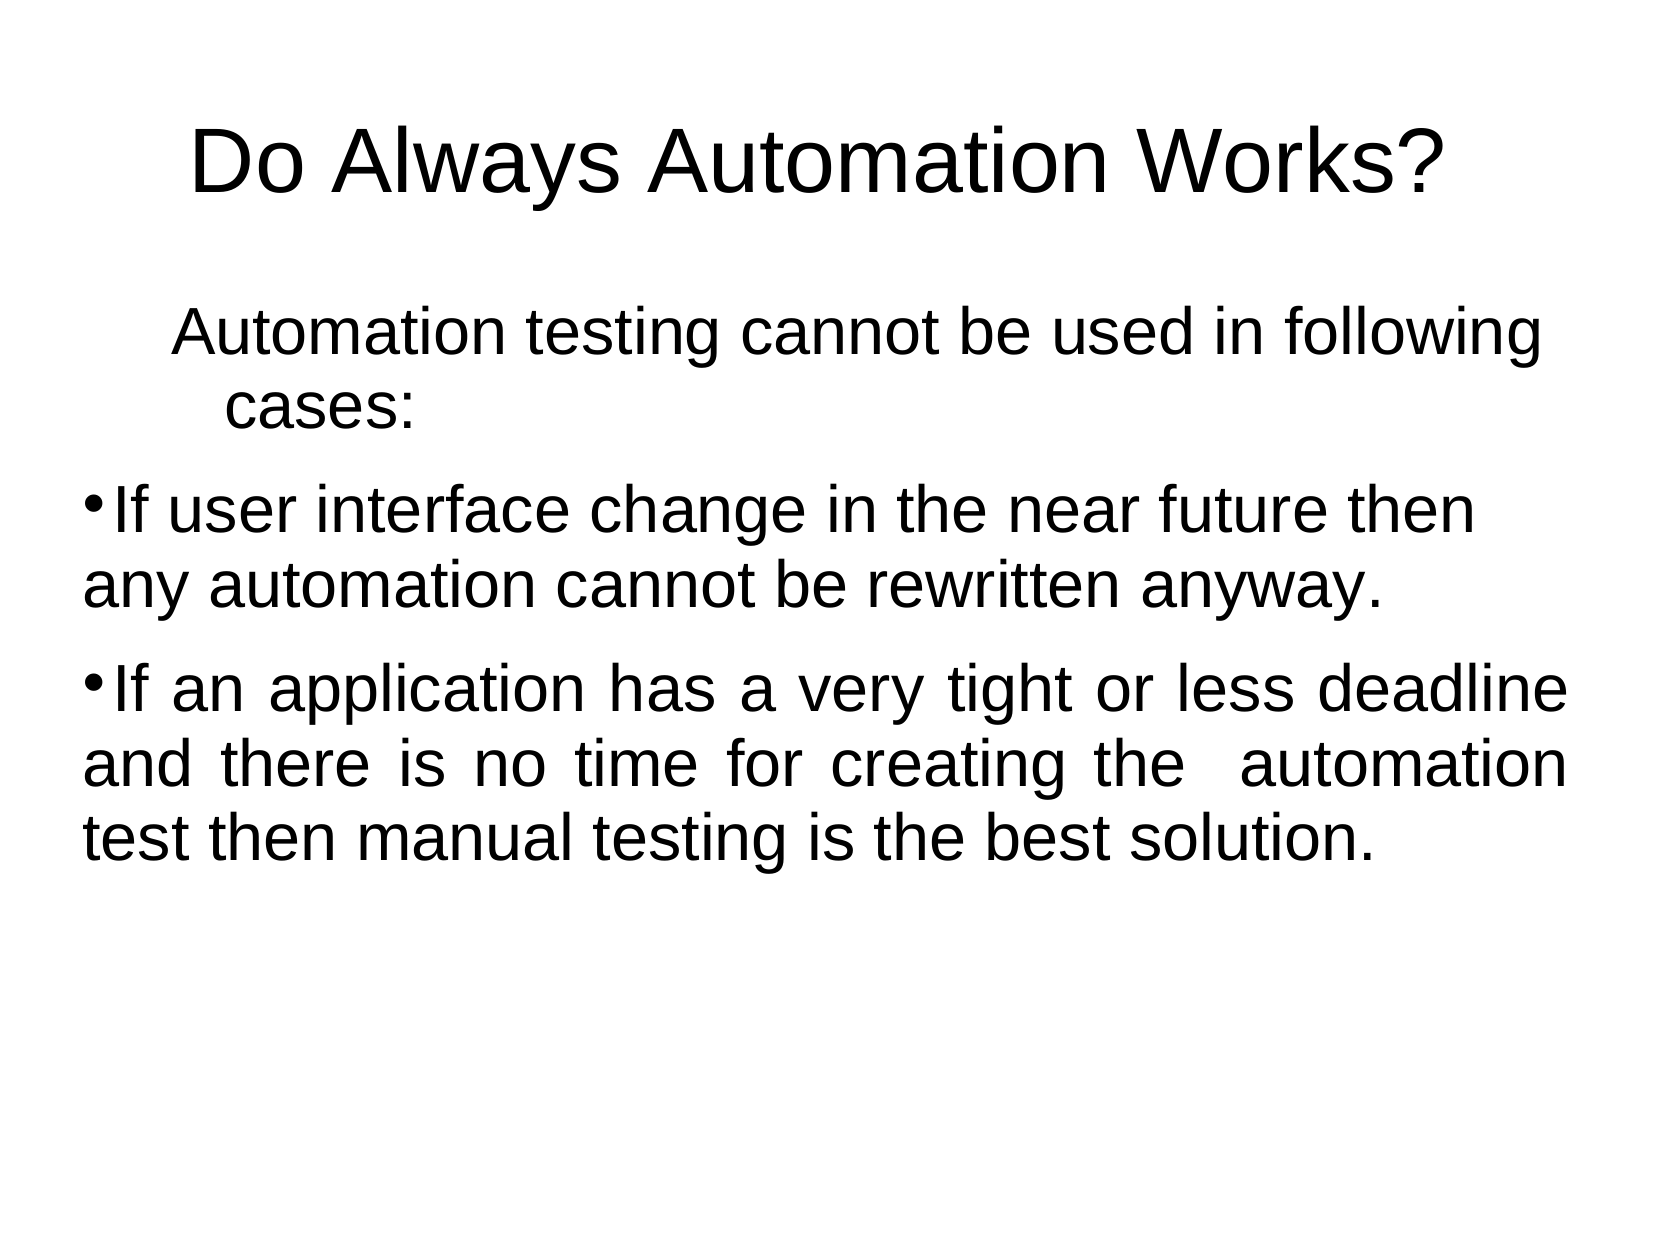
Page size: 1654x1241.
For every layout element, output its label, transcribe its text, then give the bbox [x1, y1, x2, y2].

list Automation testing cannot be used in following cases: If user interface change in the near future then any automation cannot be rewritten anyway. If an application has a very tight or less deadline and there is no time for creating the automation test then manual testing is the best solution. [82, 290, 1571, 1109]
title Do Always Automation Works? [75, 55, 1564, 263]
